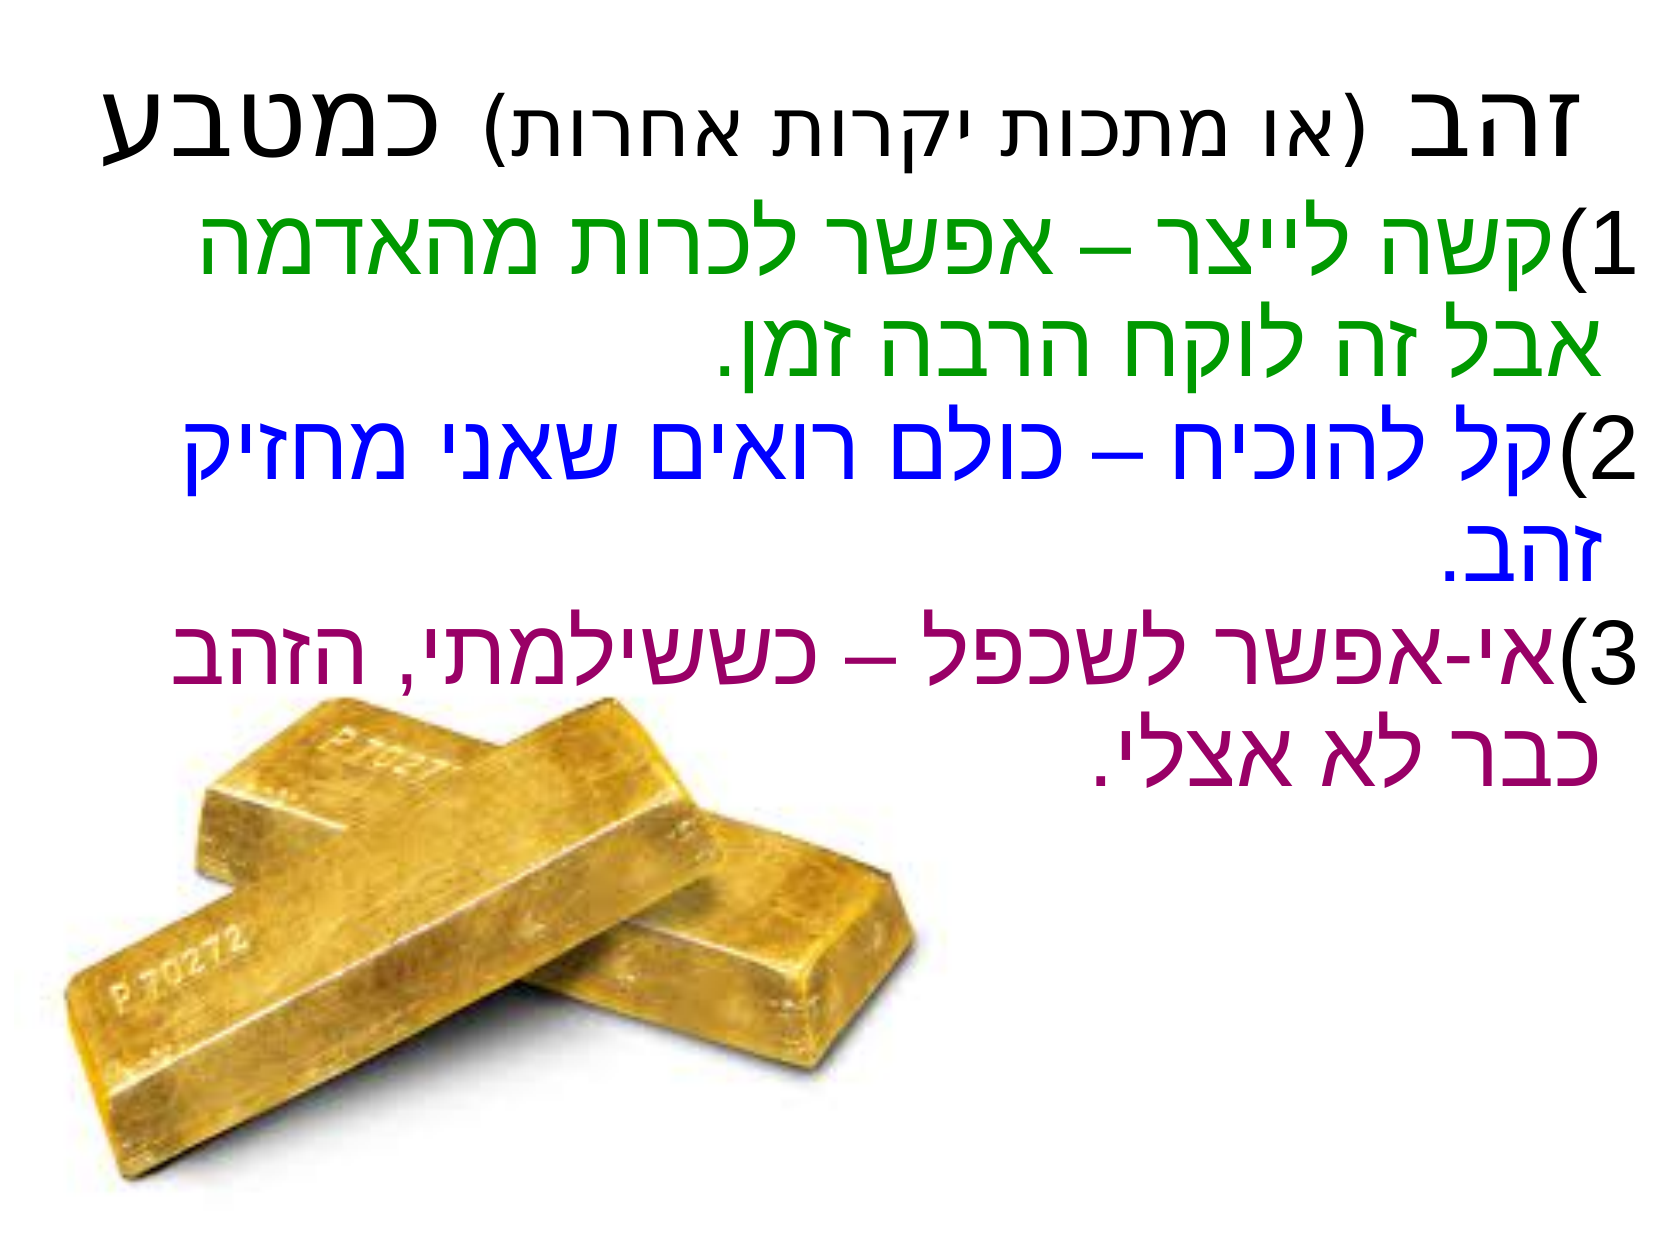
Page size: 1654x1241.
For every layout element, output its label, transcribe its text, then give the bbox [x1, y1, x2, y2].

text_box קשה לייצר – אפשר לכרות מהאדמה אבל זה לוקח הרבה זמן. קל להוכיח – כולם רואים שאני מחזיק זהב. אי-אפשר לשכפל – כששילמתי, הזהב כבר לא אצלי. [75, 183, 1654, 814]
text_box זהב (או מתכות יקרות אחרות) כמטבע [60, 45, 1624, 191]
picture [14, 644, 1006, 1241]
